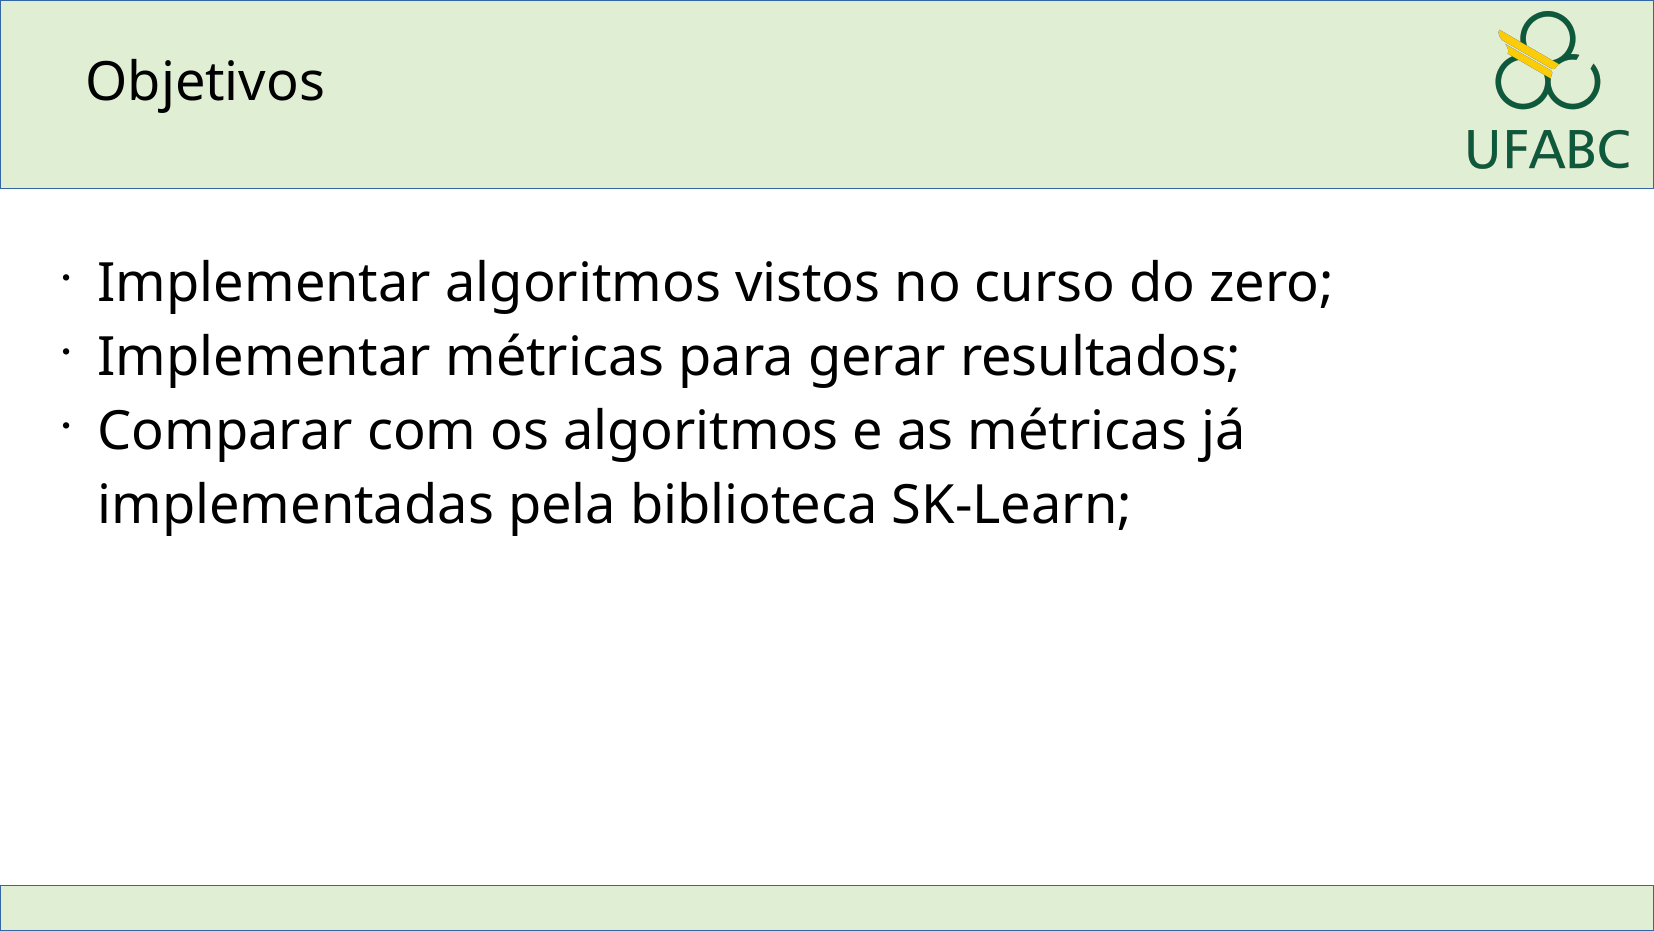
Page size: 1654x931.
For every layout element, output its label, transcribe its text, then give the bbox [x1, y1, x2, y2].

text_box Objetivos [70, 35, 378, 157]
picture [1464, 11, 1630, 181]
text_box [1548, 885, 1654, 931]
text_box Implementar algoritmos vistos no curso do zero; Implementar métricas para gerar resultados; Comparar com os algoritmos e as métricas já implementadas pela biblioteca SK-Learn; [47, 236, 1548, 931]
text_box [0, 0, 1654, 189]
text_box [0, 885, 47, 931]
